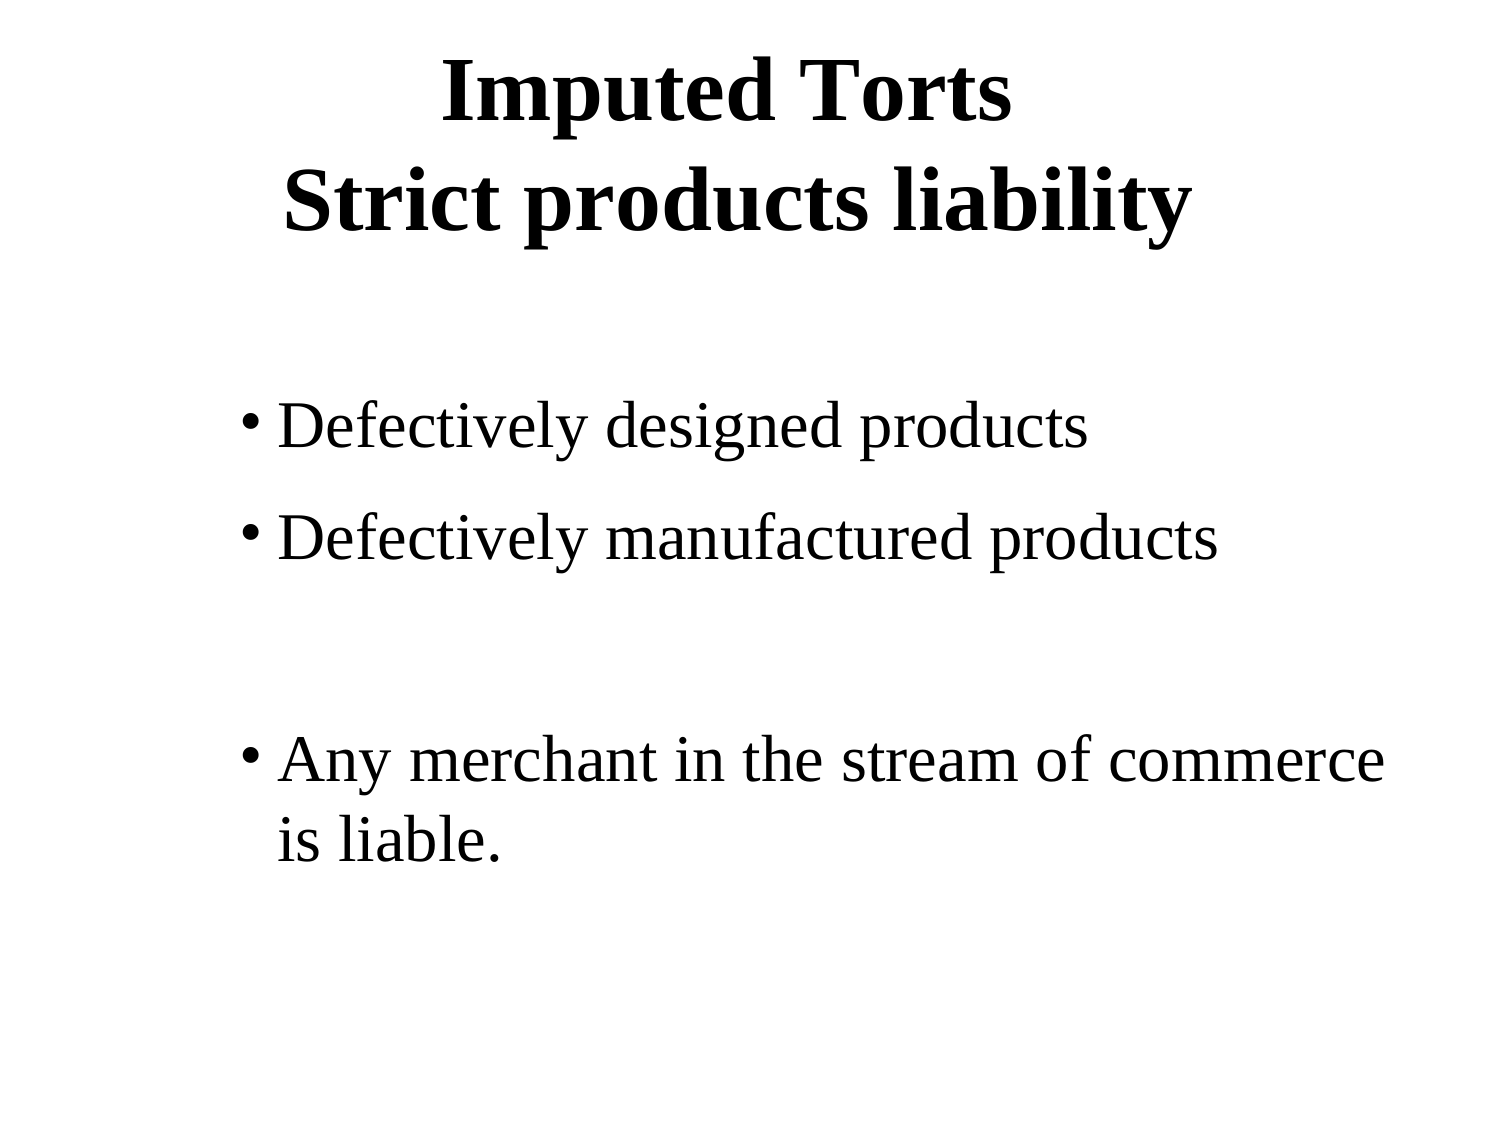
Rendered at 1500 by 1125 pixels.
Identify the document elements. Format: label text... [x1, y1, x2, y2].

list Defectively designed products Defectively manufactured products Any merchant in the stream of commerce is liable. [75, 262, 1426, 1005]
title Imputed Torts Strict products liability [75, 45, 1426, 233]
